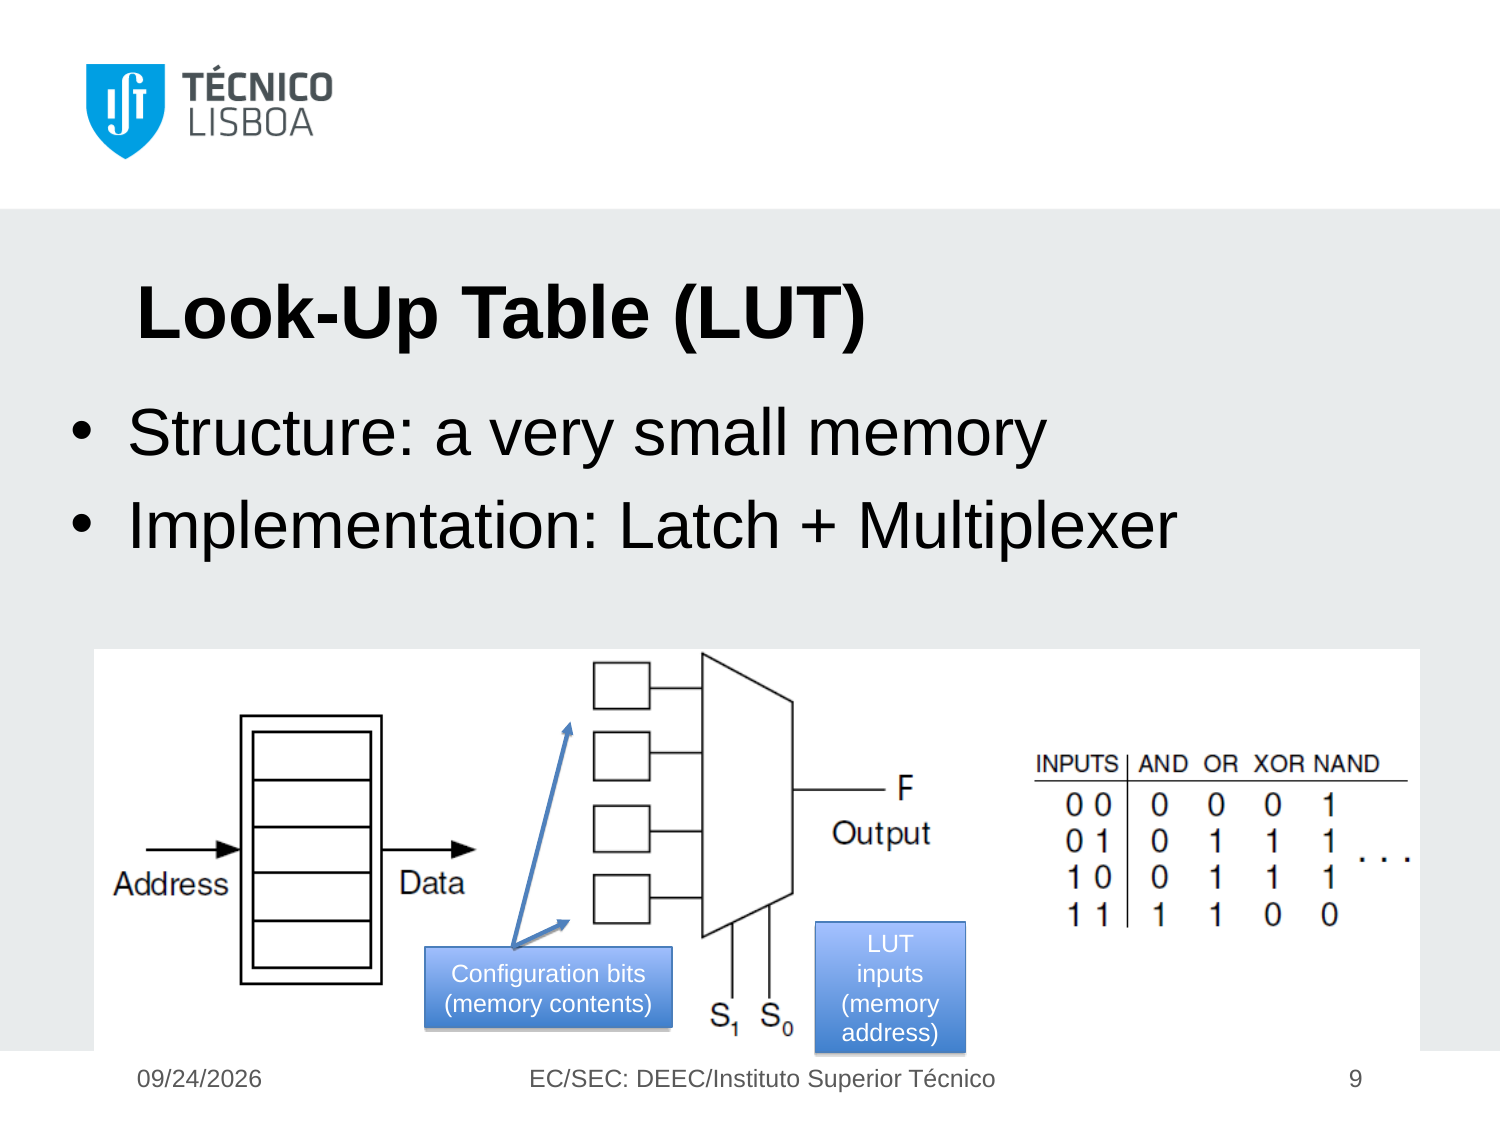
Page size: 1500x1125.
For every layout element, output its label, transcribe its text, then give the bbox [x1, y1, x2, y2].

slide_number <number> [1077, 1052, 1378, 1103]
footer EC/SEC: DEEC/Instituto Superior Técnico [512, 1052, 1021, 1103]
text_box LUT inputs (memory address) [815, 922, 966, 1052]
slide_number 11/02/2020 [121, 1052, 425, 1103]
picture [0, 0, 1500, 1125]
list Structure: a very small memory Implementation: Latch + Multiplexer [55, 381, 1479, 650]
title Look-Up Table (LUT) [121, 237, 1378, 381]
text_box Configuration bits (memory contents) [424, 947, 673, 1028]
